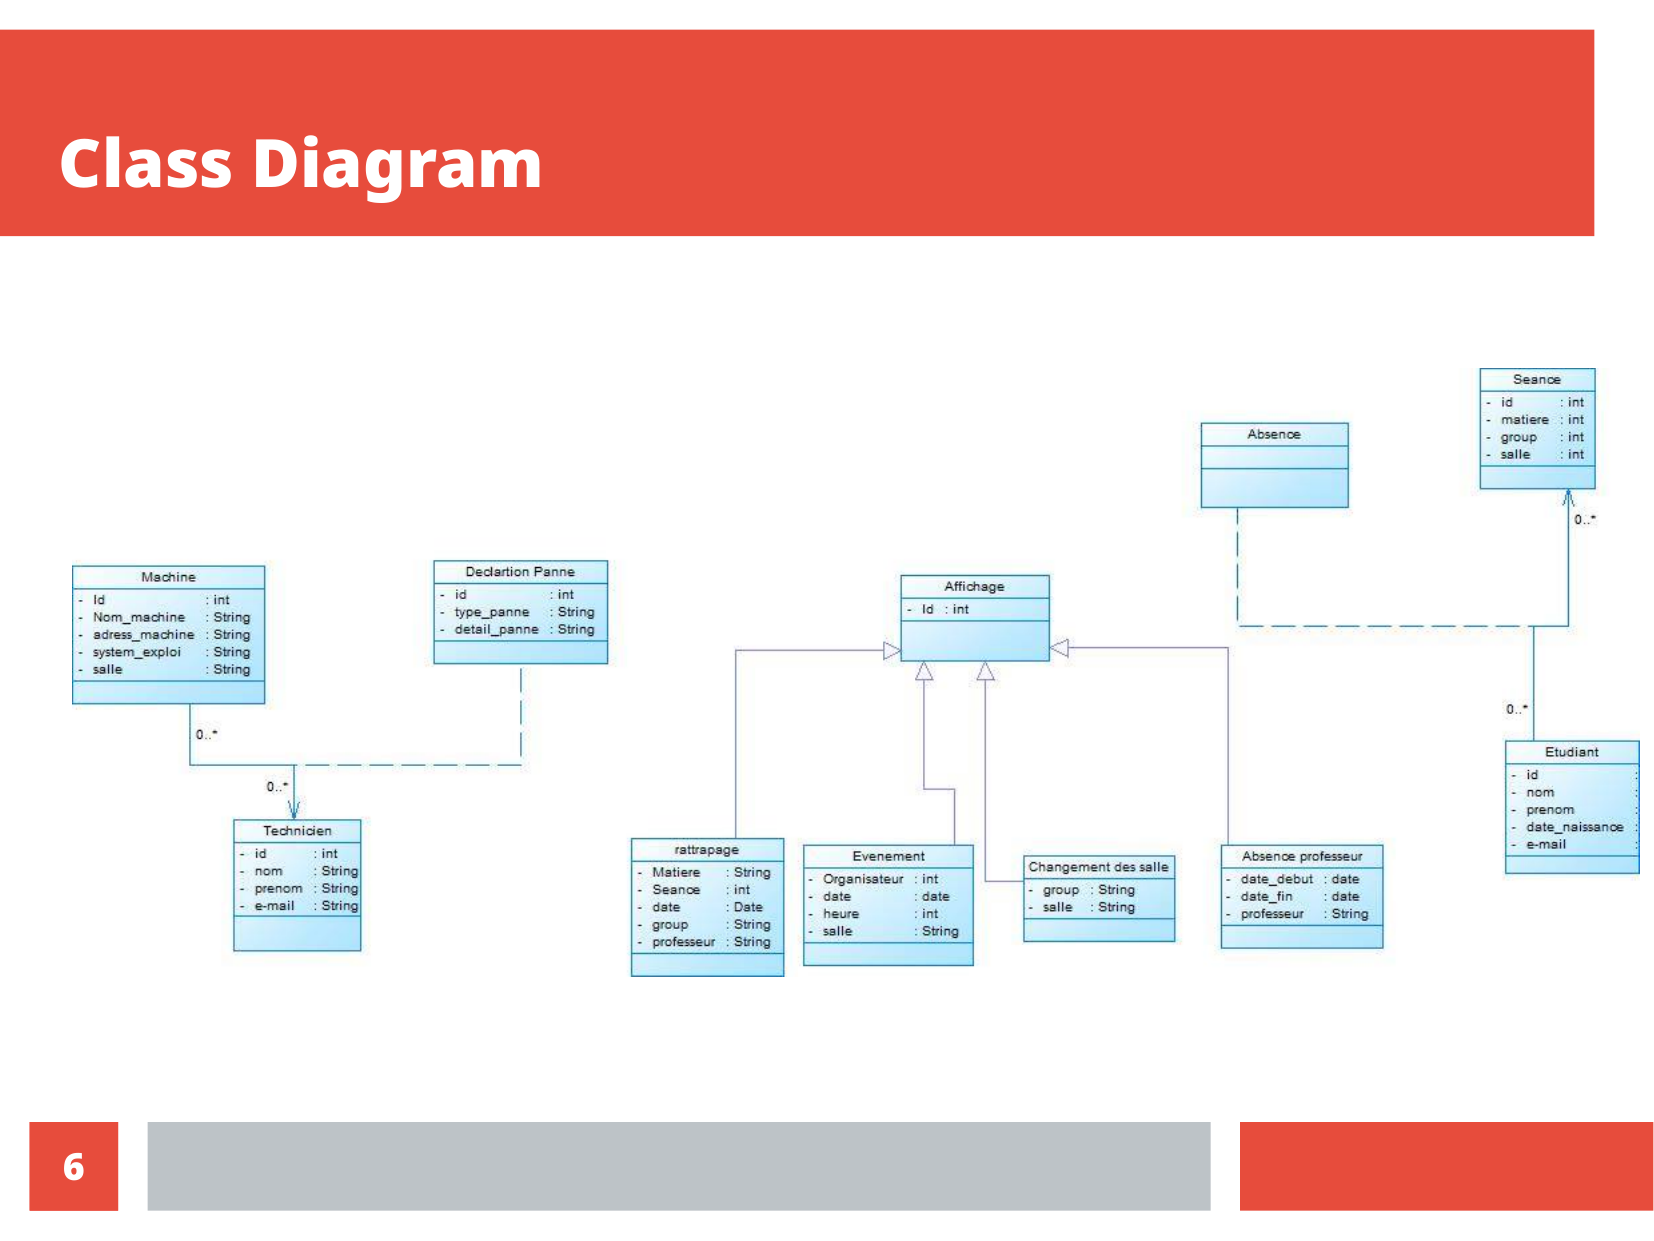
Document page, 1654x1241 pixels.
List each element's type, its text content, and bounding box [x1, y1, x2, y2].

title Class Diagram [59, 59, 1595, 207]
picture [72, 368, 1640, 977]
